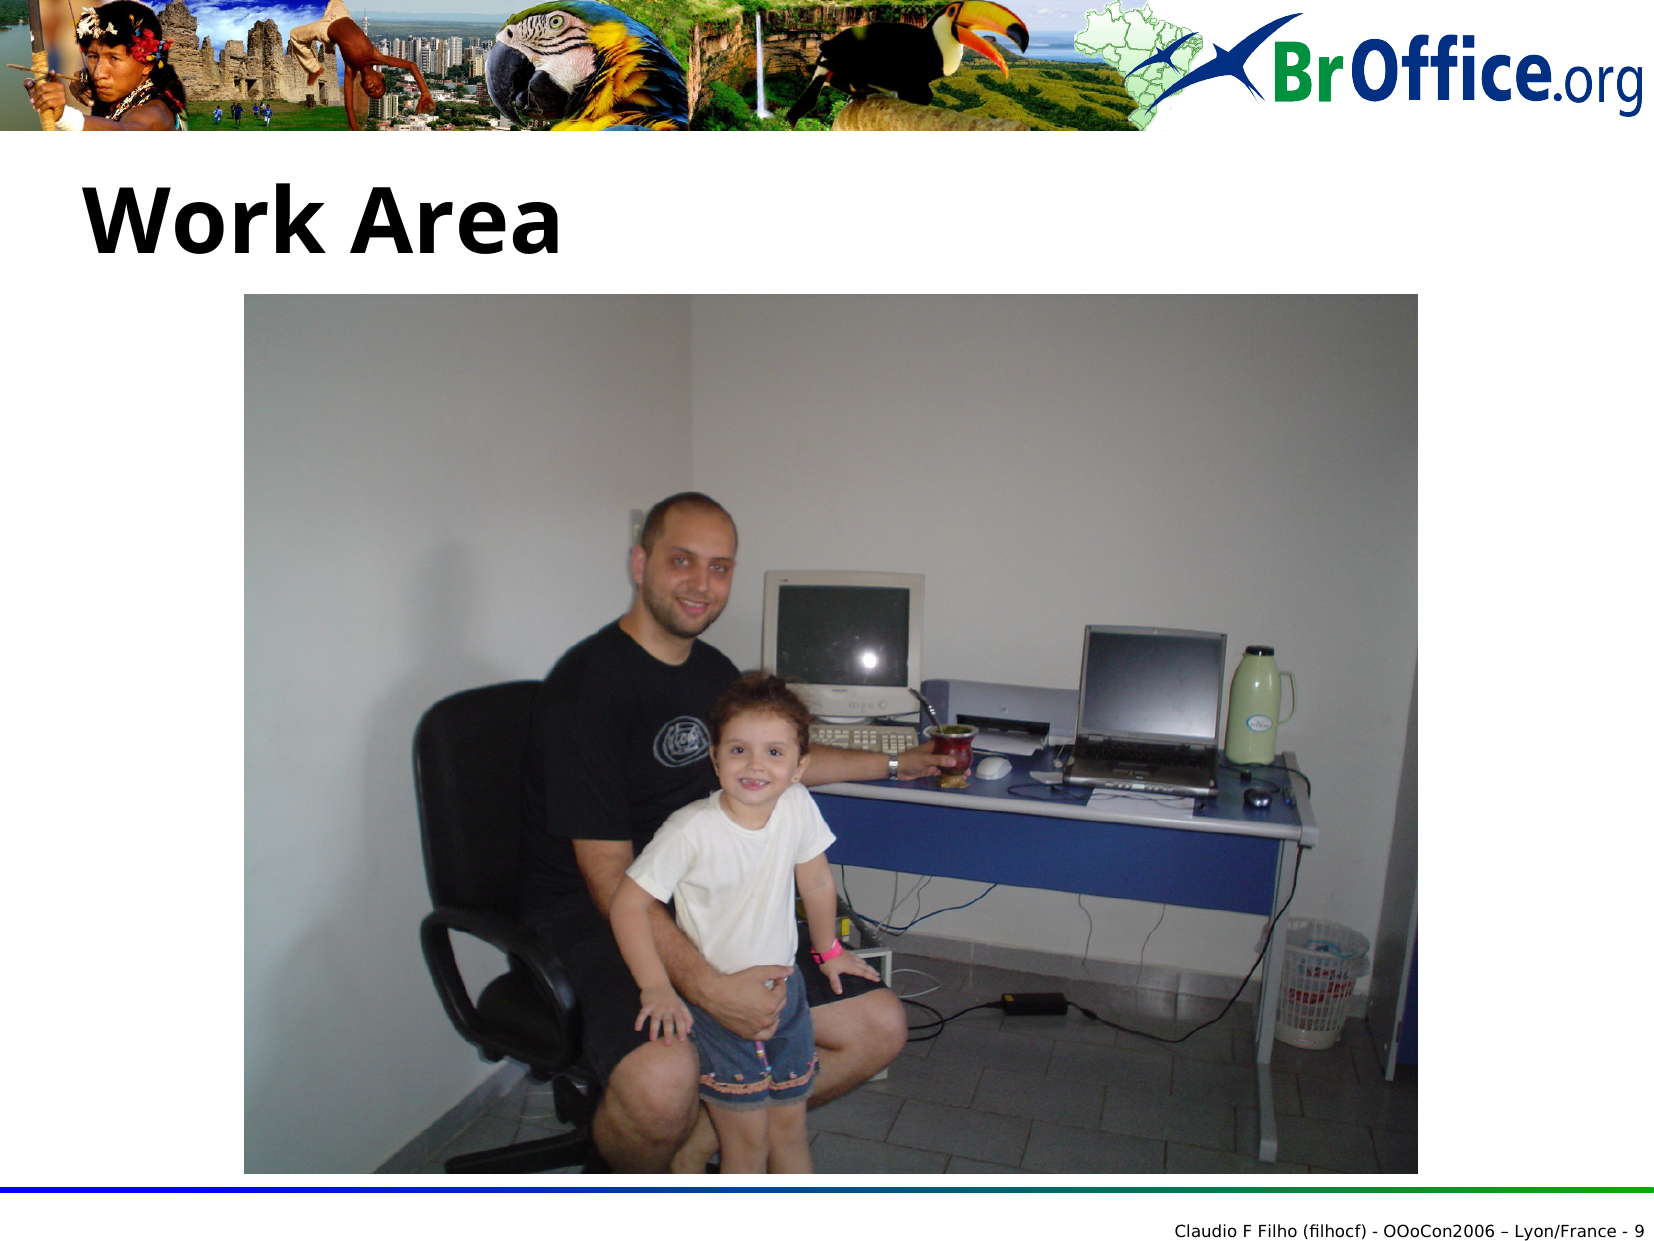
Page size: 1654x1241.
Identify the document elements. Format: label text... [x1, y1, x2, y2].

title Work Area [82, 159, 1571, 278]
picture [0, 0, 1642, 131]
picture [244, 294, 1418, 1174]
